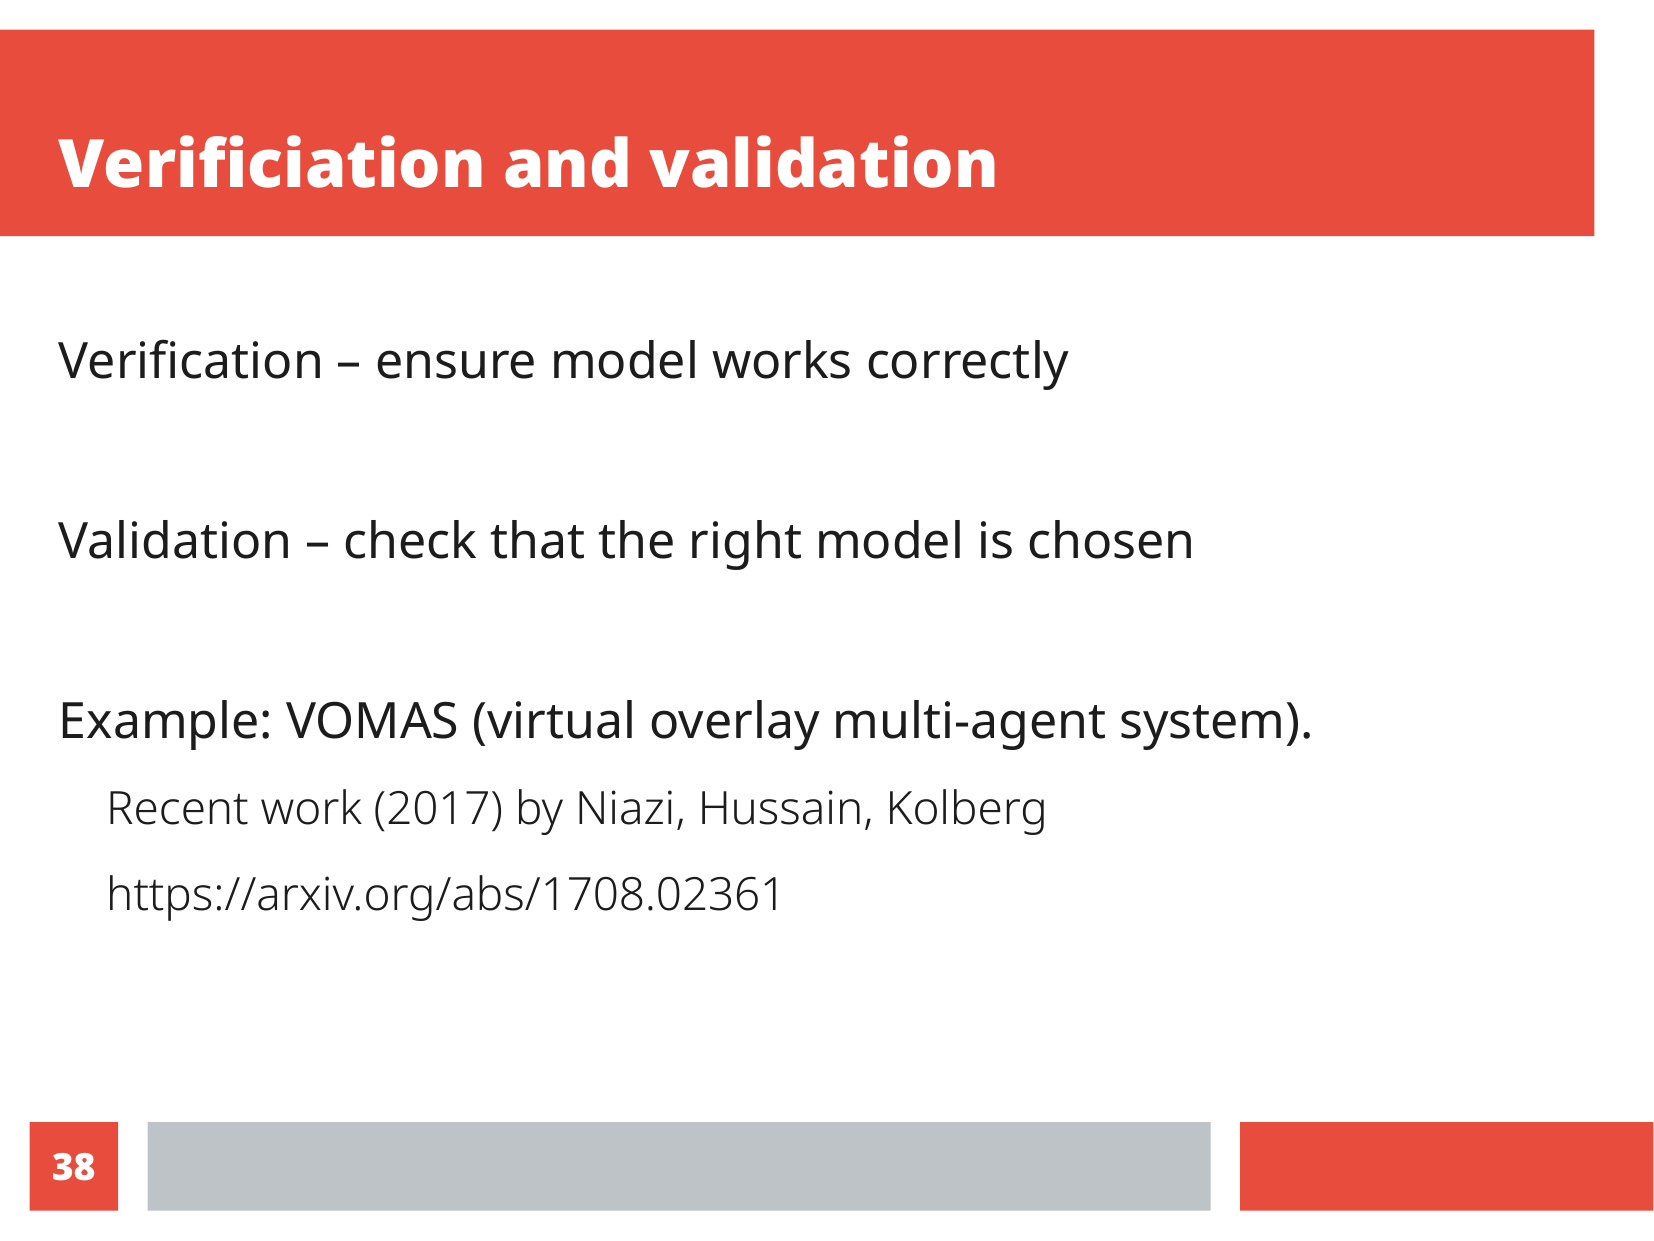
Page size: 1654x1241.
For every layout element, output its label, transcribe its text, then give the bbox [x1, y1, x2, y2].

title Verificiation and validation [59, 59, 1595, 207]
list Verification – ensure model works correctly Validation – check that the right model is chosen Example: VOMAS (virtual overlay multi-agent system). Recent work (2017) by Niazi, Hussain, Kolberg https://arxiv.org/abs/1708.02361 [59, 324, 1565, 1093]
